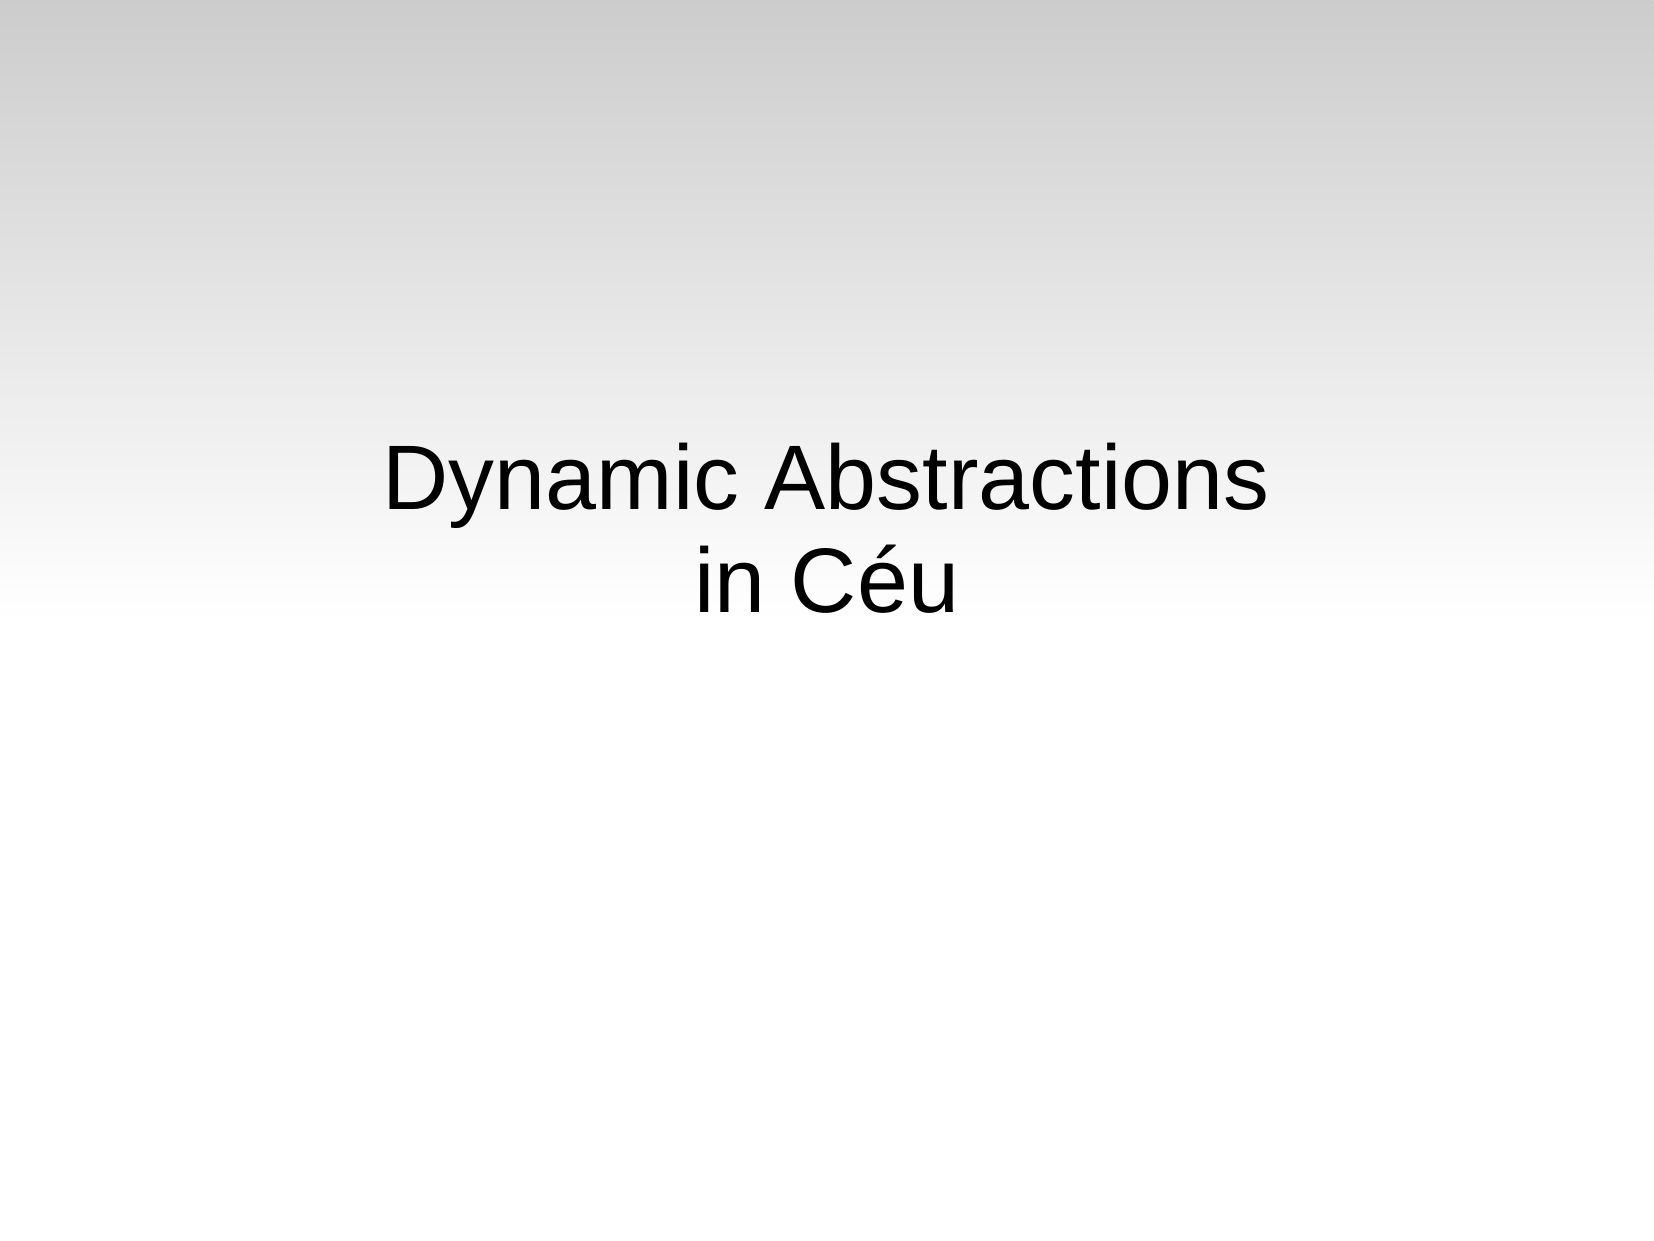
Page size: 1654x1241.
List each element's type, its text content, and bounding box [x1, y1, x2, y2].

subtitle Dynamic Abstractions in Céu [82, 49, 1571, 1109]
